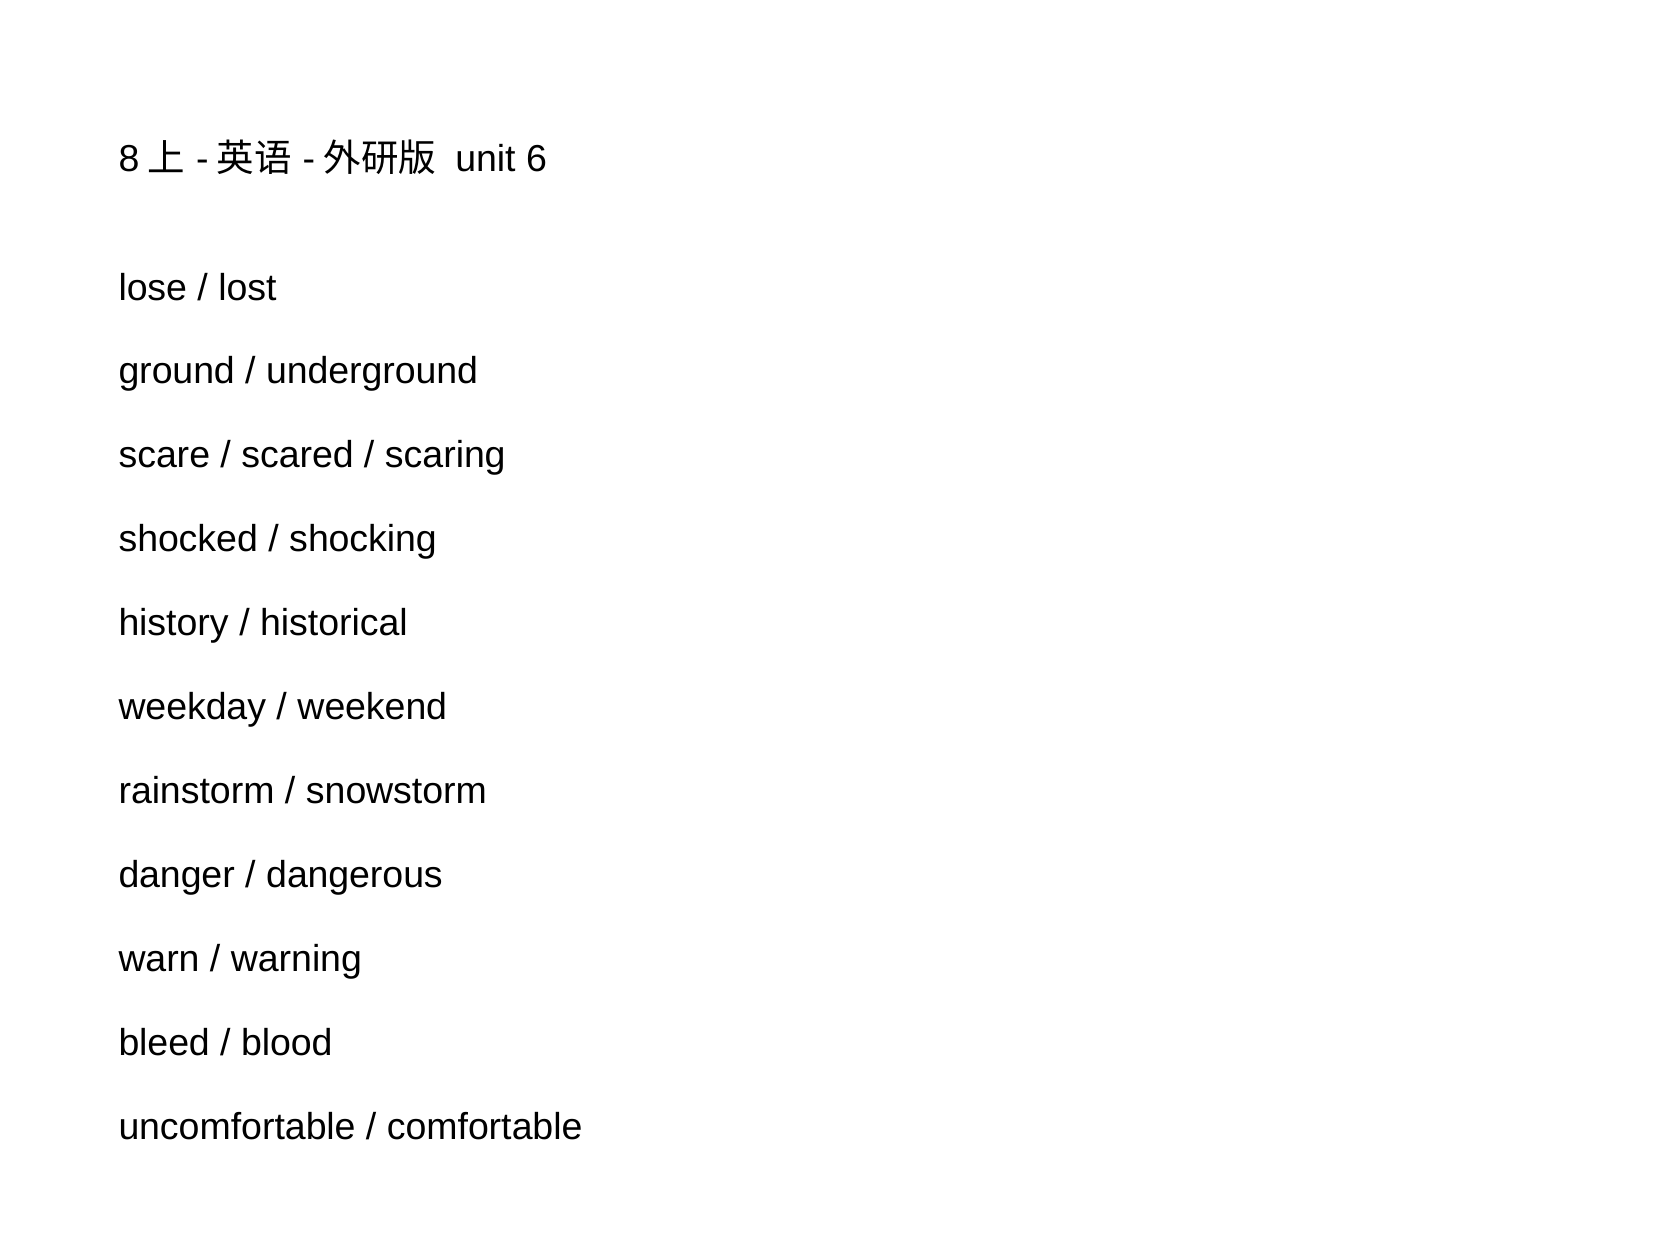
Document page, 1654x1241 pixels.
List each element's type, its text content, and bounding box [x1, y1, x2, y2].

text_box 8上-英语-外研版 unit 6 lose / lost ground / underground scare / scared / scaring shocked / shocking history / historical weekday / weekend rainstorm / snowstorm danger / dangerous warn / warning bleed / blood uncomfortable / comfortable [103, 120, 1506, 1187]
